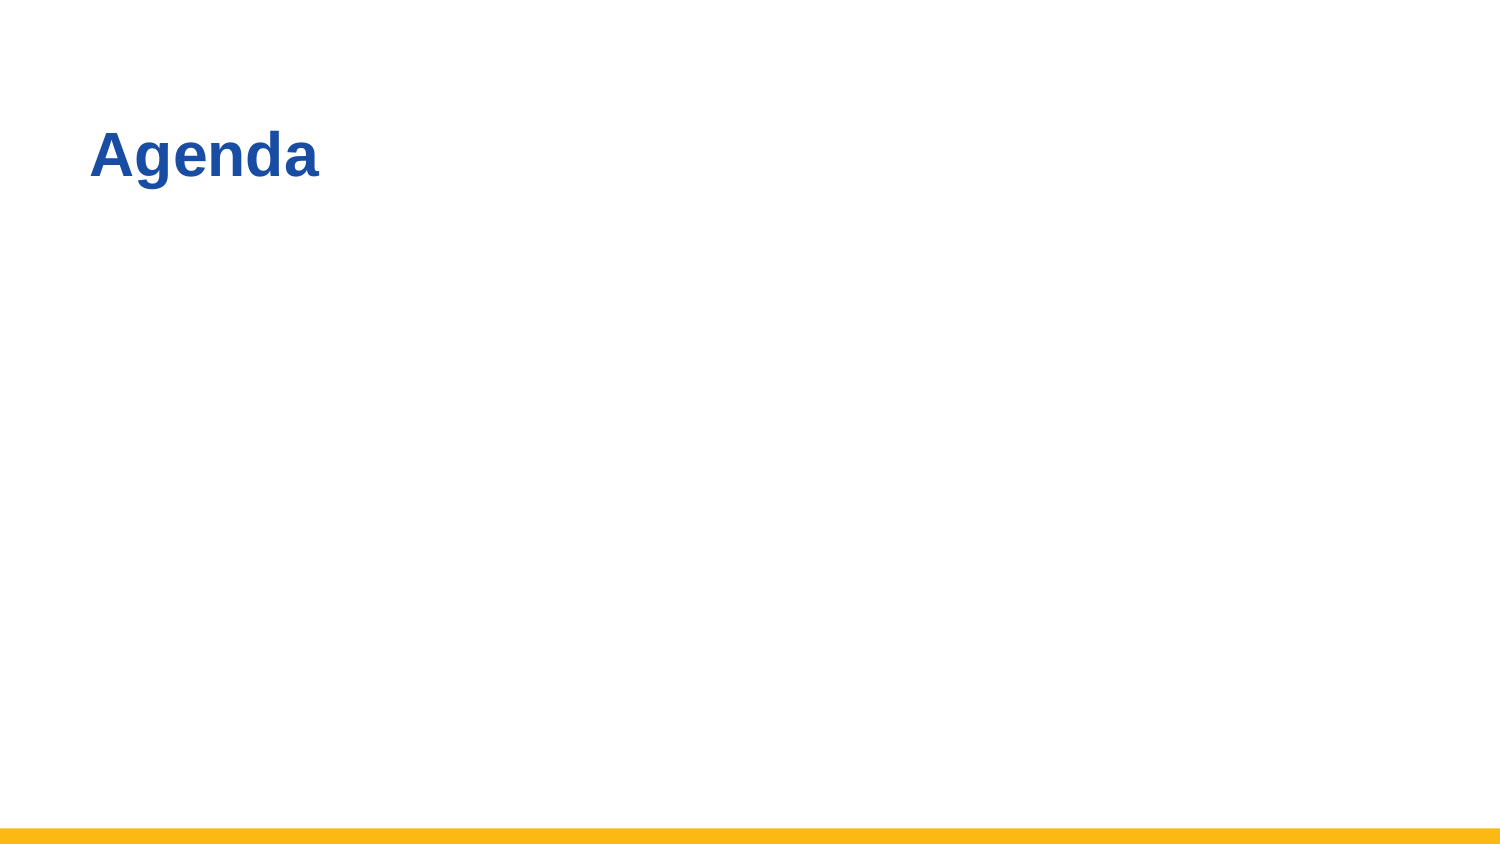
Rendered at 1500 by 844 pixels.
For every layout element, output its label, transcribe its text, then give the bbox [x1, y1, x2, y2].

text_box Agenda [74, 0, 1425, 197]
